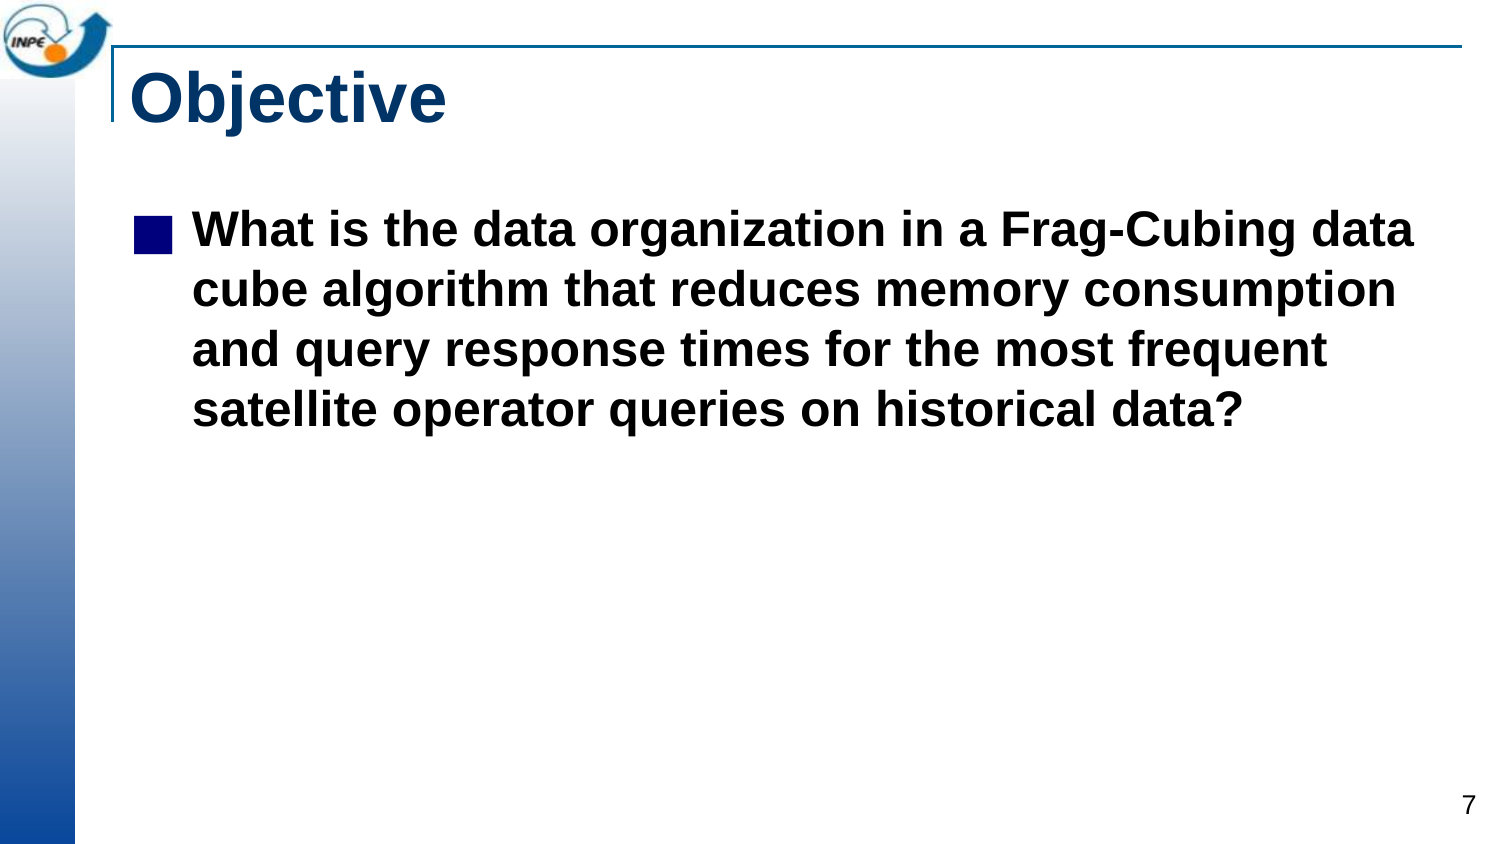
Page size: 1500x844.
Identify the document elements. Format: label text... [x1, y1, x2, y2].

picture [0, 0, 113, 79]
title Objective [112, 46, 1450, 141]
slide_number <number> [1403, 779, 1494, 844]
list What is the data organization in a Frag-Cubing data cube algorithm that reduces memory consumption and query response times for the most frequent satellite operator queries on historical data? [99, 187, 1450, 769]
